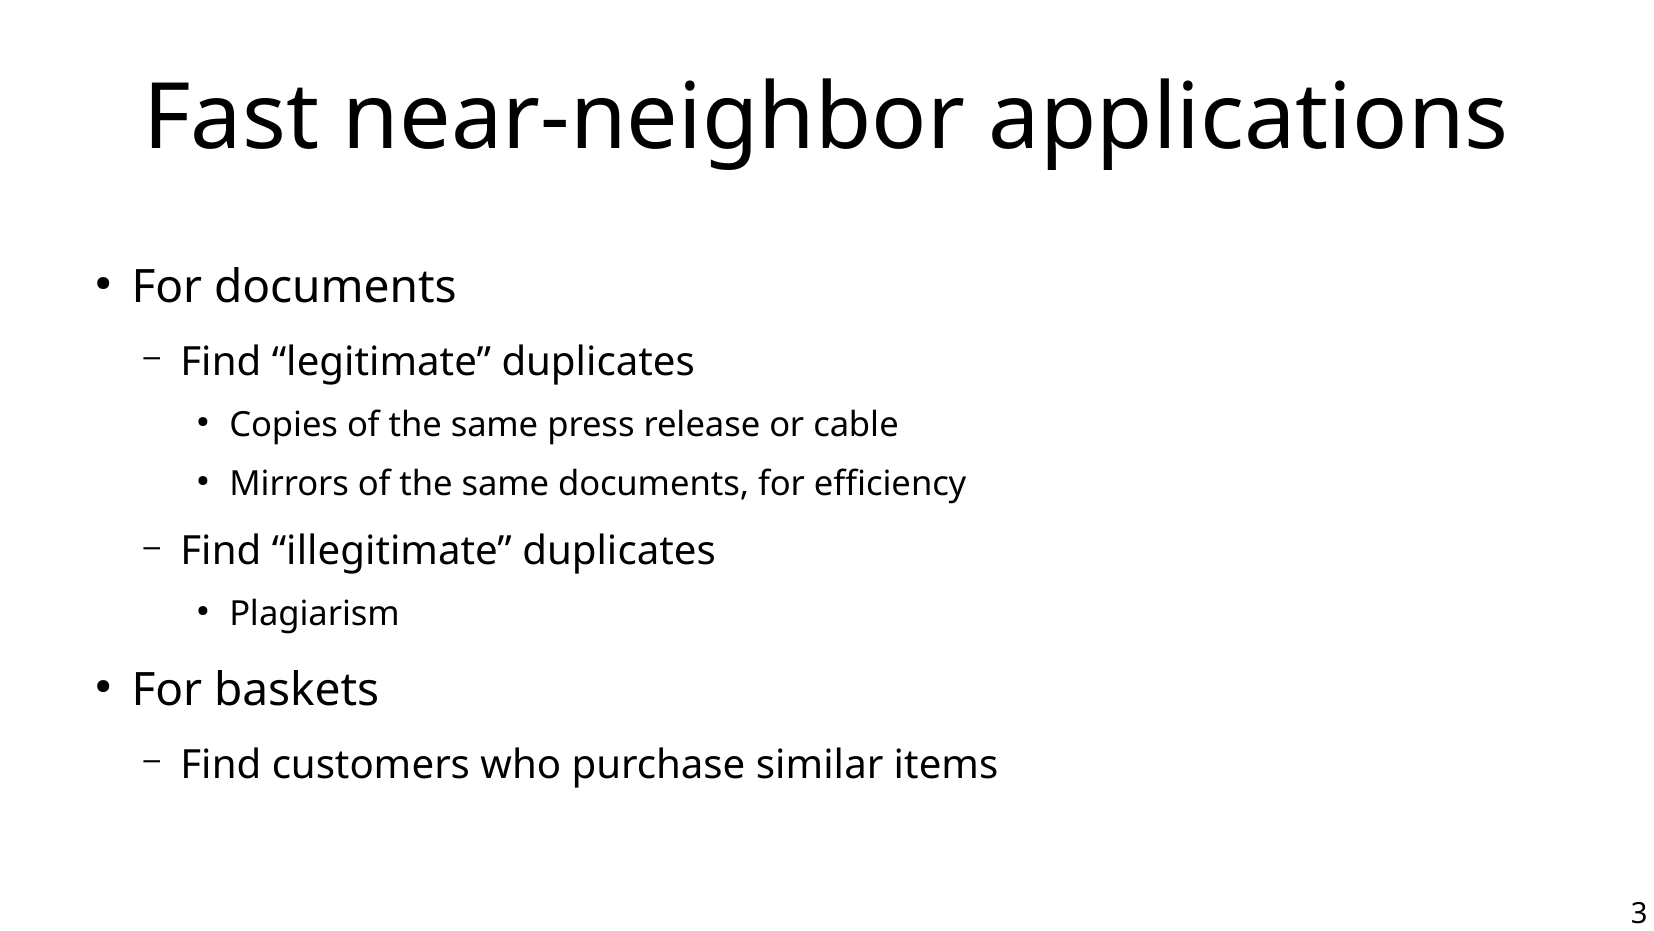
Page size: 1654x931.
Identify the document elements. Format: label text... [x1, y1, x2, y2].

list For documents Find “legitimate” duplicates Copies of the same press release or cable Mirrors of the same documents, for efficiency Find “illegitimate” duplicates Plagiarism For baskets Find customers who purchase similar items [82, 253, 1571, 793]
title Fast near-neighbor applications [82, 1, 1571, 226]
